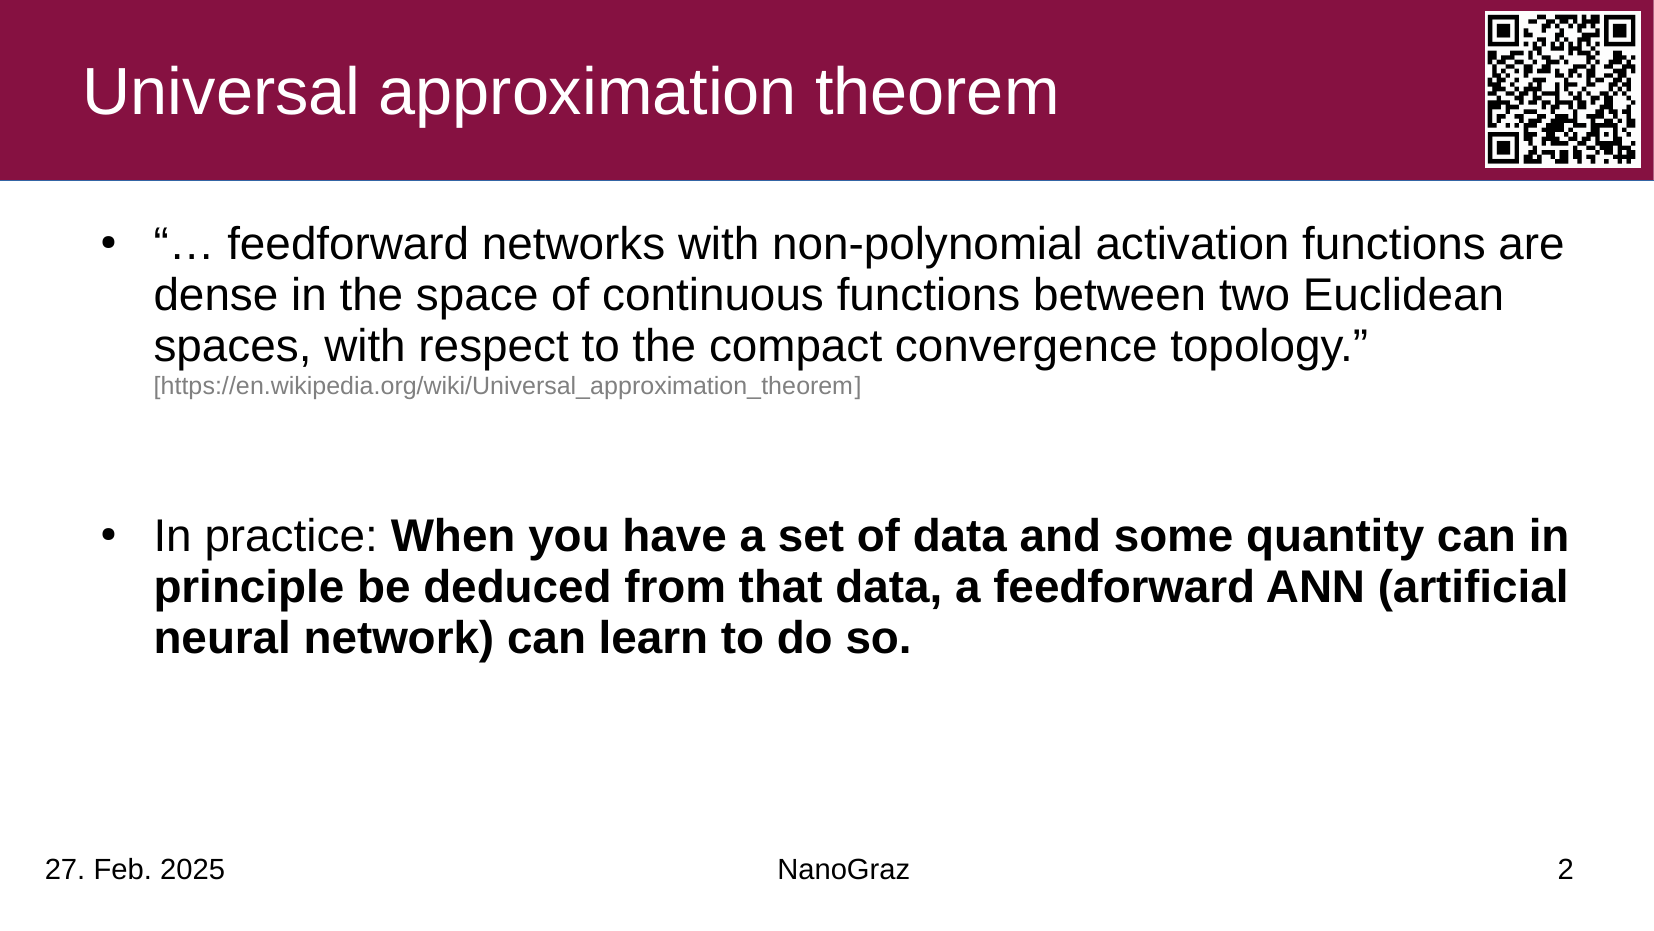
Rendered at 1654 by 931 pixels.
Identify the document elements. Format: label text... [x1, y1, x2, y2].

list “… feedforward networks with non-polynomial activation functions are dense in the space of continuous functions between two Euclidean spaces, with respect to the compact convergence topology.” [https://en.wikipedia.org/wiki/Universal_approximation_theorem] In practice: When you have a set of data and some quantity can in principle be deduced from that data, a feedforward ANN (artificial neural network) can learn to do so. [82, 217, 1571, 758]
picture [1485, 11, 1641, 168]
title Universal approximation theorem [82, 13, 1571, 169]
